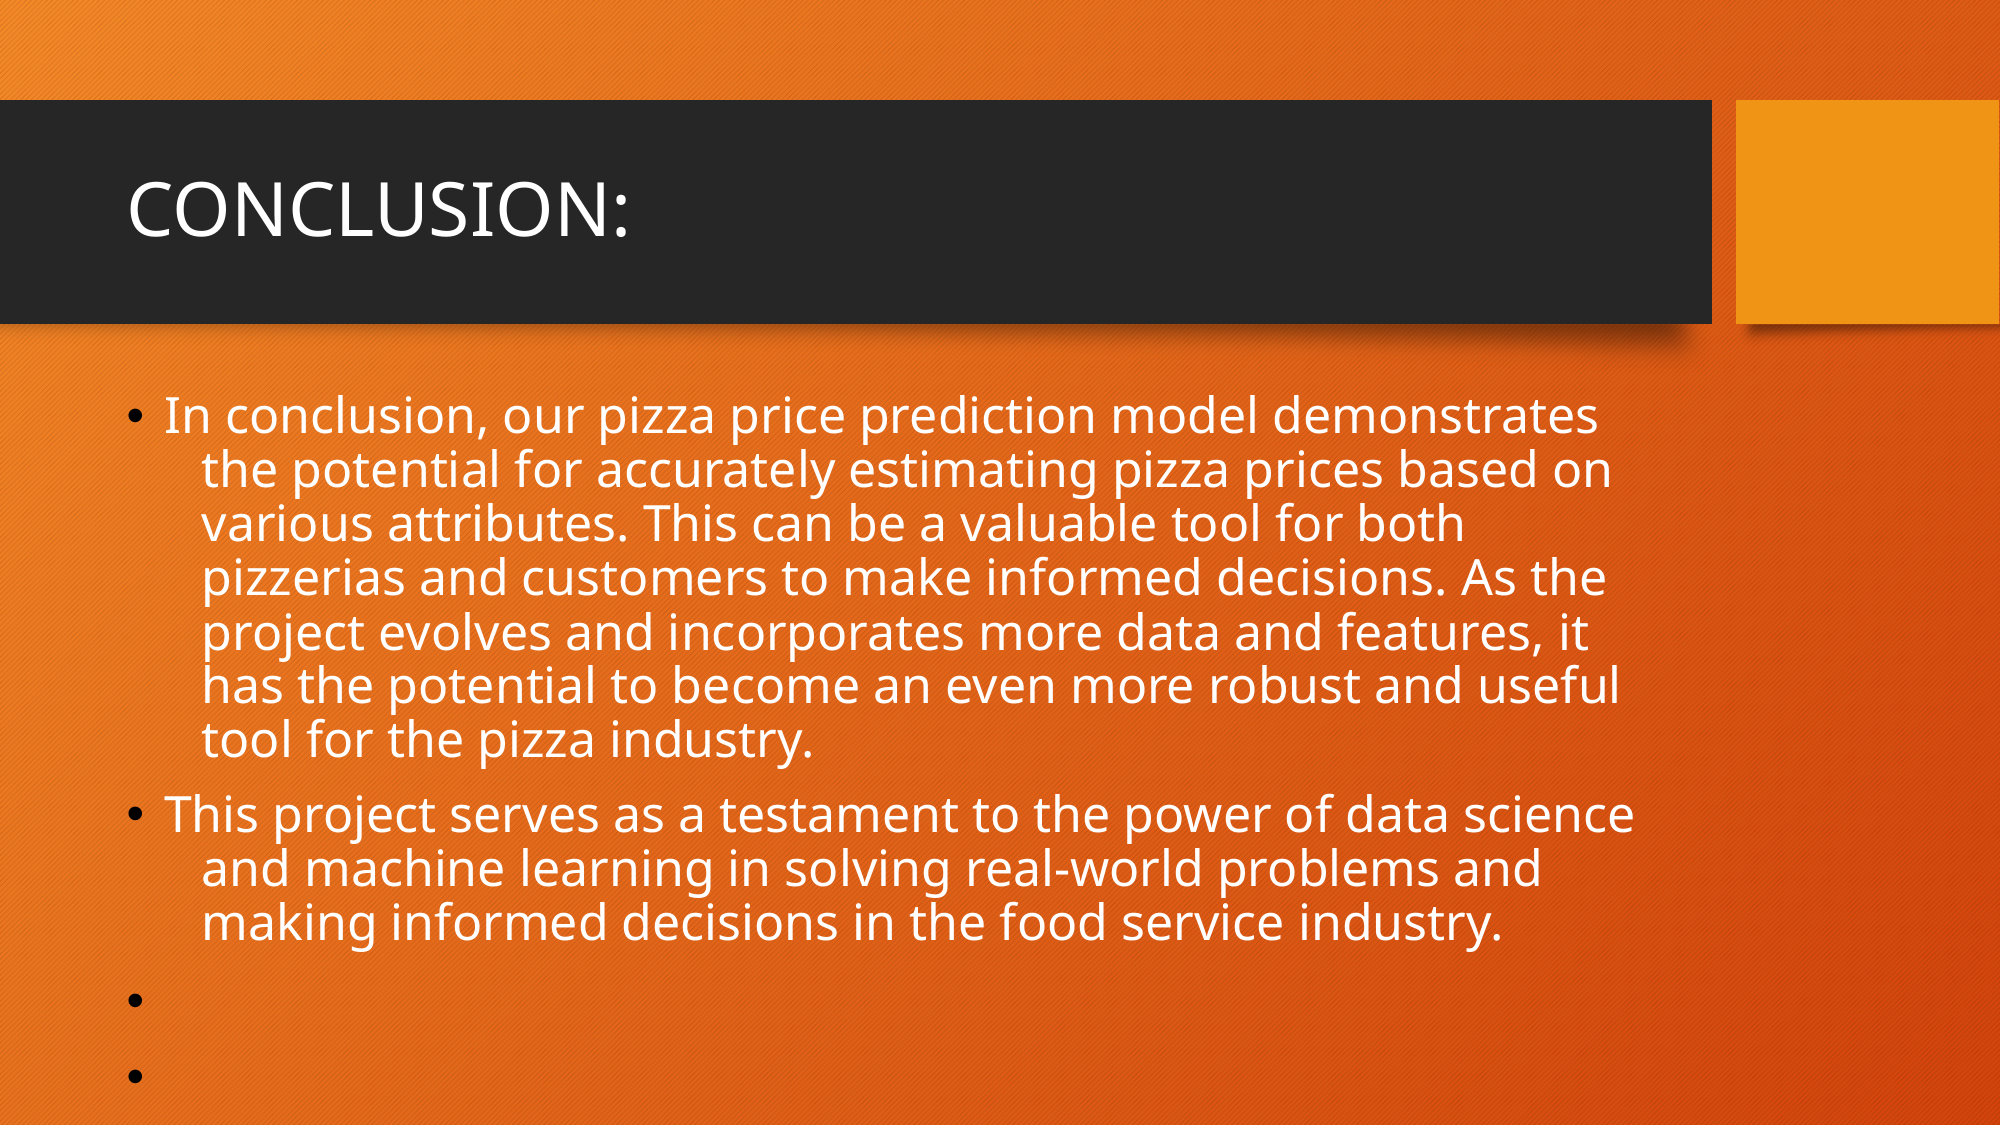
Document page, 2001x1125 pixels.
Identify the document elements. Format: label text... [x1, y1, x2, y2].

list In conclusion, our pizza price prediction model demonstrates the potential for accurately estimating pizza prices based on various attributes. This can be a valuable tool for both pizzerias and customers to make informed decisions. As the project evolves and incorporates more data and features, it has the potential to become an even more robust and useful tool for the pizza industry. This project serves as a testament to the power of data science and machine learning in solving real-world problems and making informed decisions in the food service industry. [111, 383, 1689, 974]
title CONCLUSION: [111, 123, 1689, 301]
